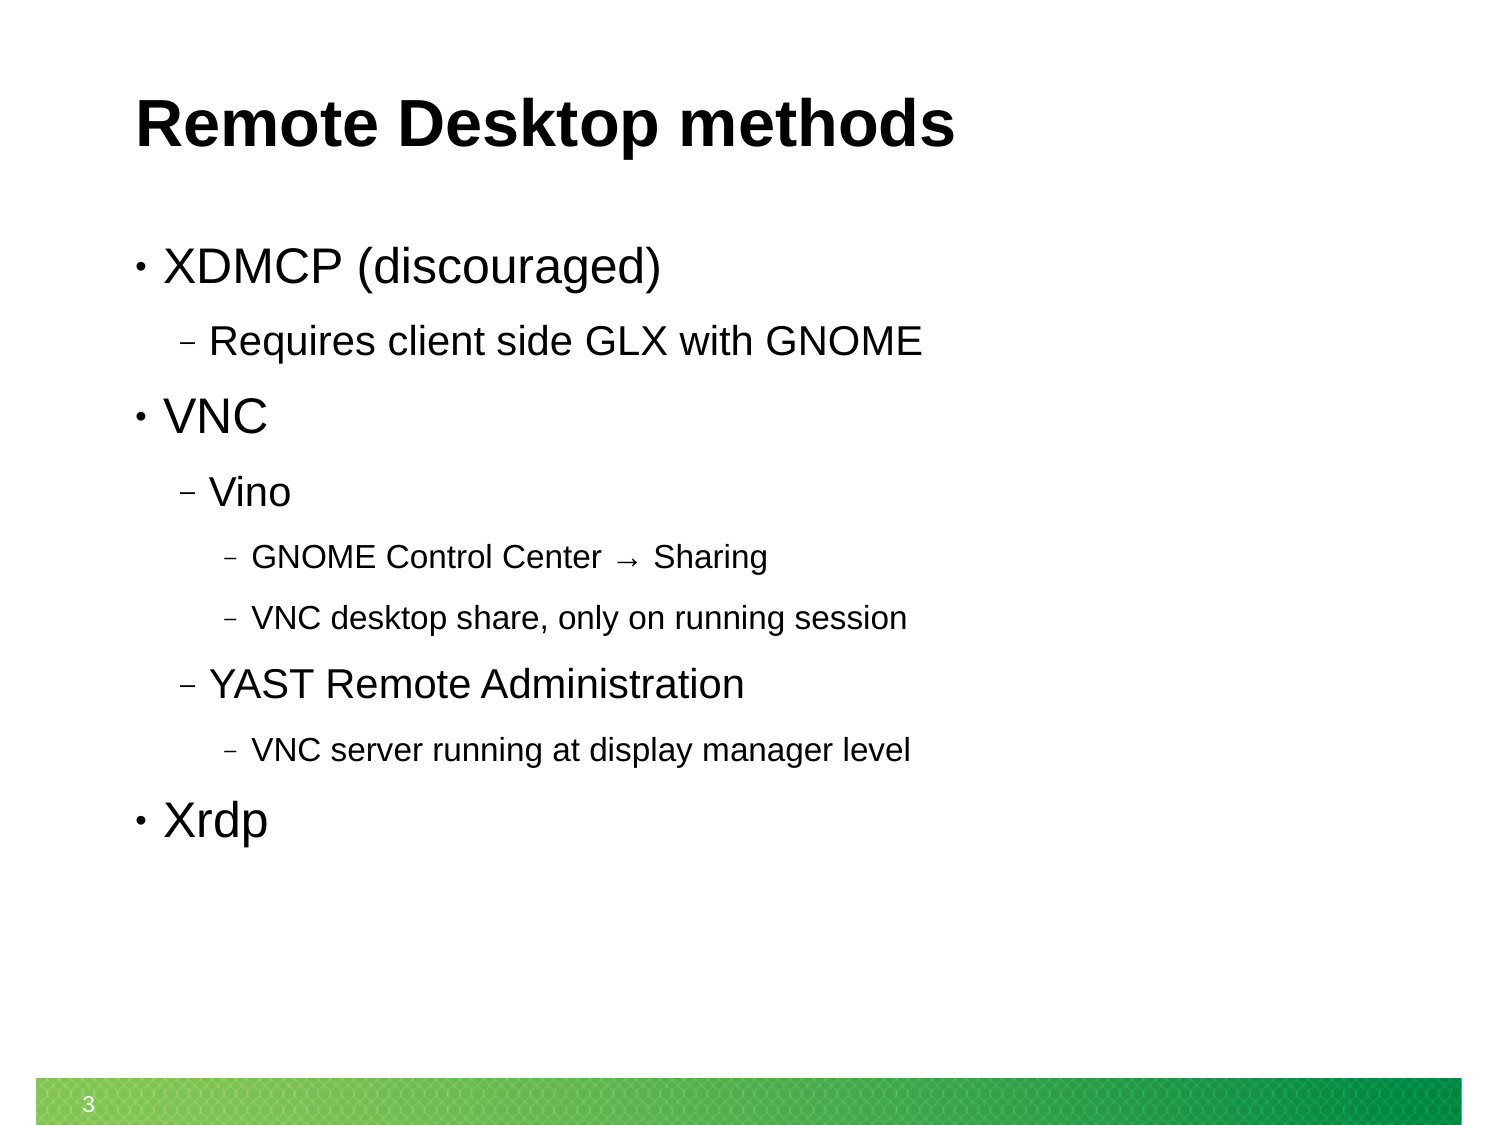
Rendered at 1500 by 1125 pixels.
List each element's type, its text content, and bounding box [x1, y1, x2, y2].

list XDMCP (discouraged) Requires client side GLX with GNOME VNC Vino GNOME Control Center → Sharing VNC desktop share, only on running session YAST Remote Administration VNC server running at display manager level Xrdp [135, 238, 1372, 982]
picture [36, 1078, 1462, 1125]
title Remote Desktop methods [135, 41, 1372, 204]
